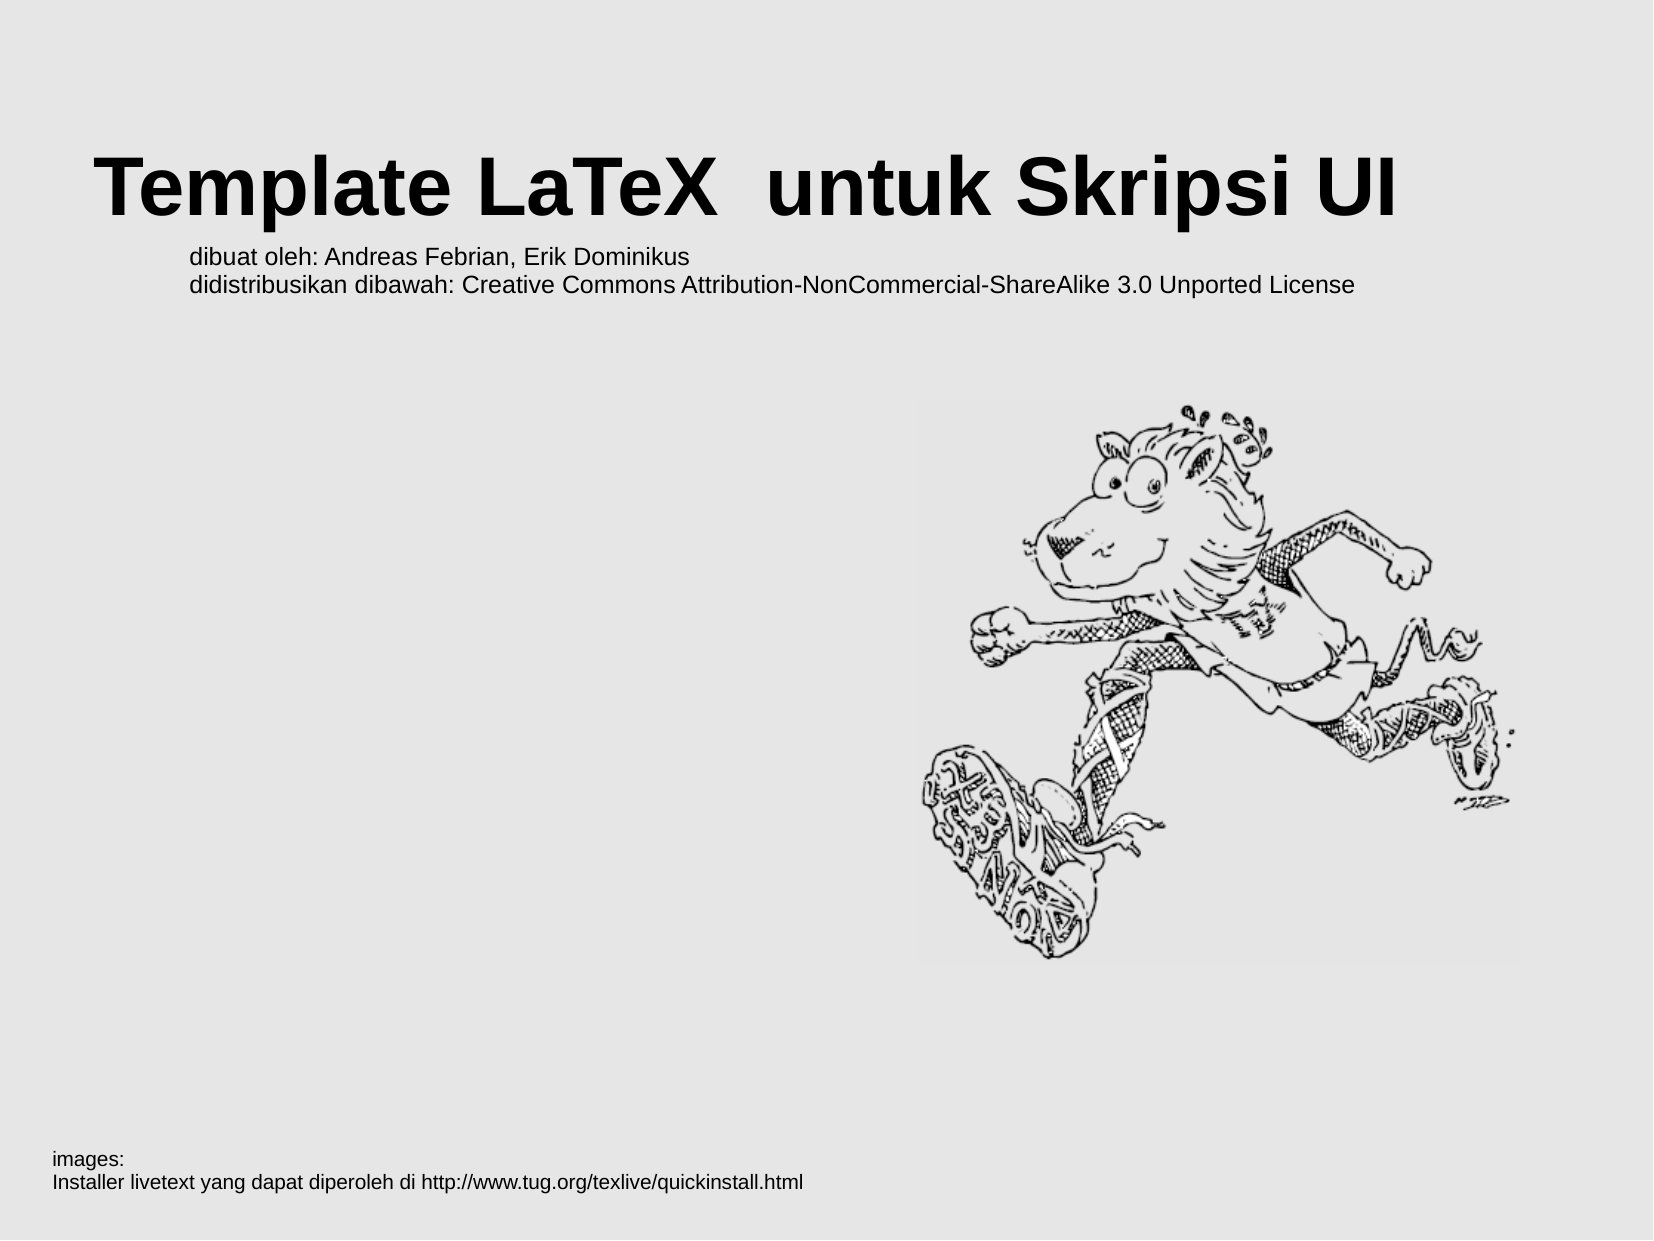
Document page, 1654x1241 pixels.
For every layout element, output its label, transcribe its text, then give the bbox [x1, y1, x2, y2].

text_box images: Installer livetext yang dapat diperoleh di http://www.tug.org/texlive/quickinstall.html [37, 1140, 1267, 1201]
text_box dibuat oleh: Andreas Febrian, Erik Dominikus didistribusikan dibawah: Creative Commons Attribution-NonCommercial-ShareAlike 3.0 Unported License [174, 235, 1374, 306]
picture [919, 400, 1520, 964]
title Template LaTeX untuk Skripsi UI [69, 139, 1426, 233]
